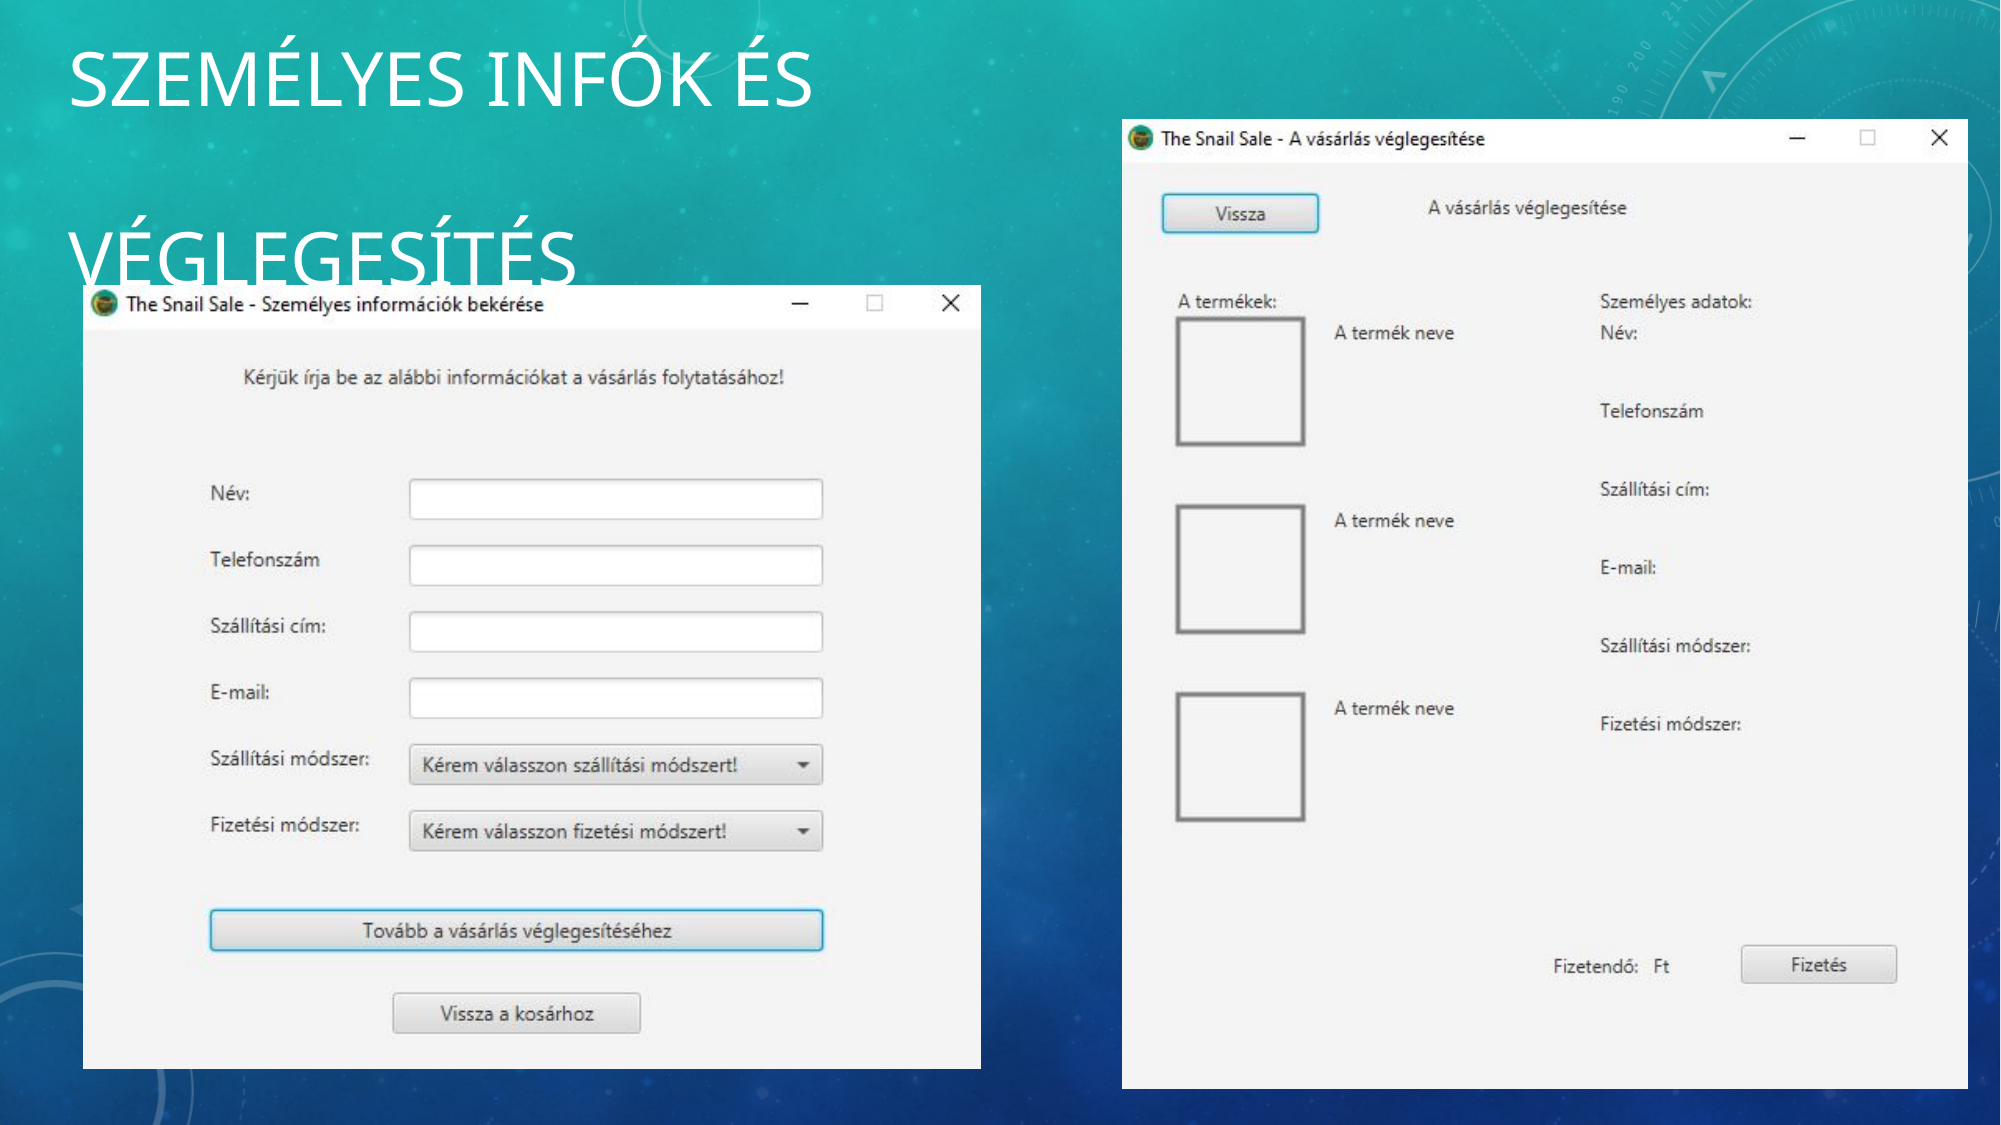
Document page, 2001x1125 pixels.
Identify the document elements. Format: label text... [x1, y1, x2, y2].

text_box Személyes infók és véglegesítés [53, 46, 1100, 286]
picture [0, 0, 2001, 1125]
